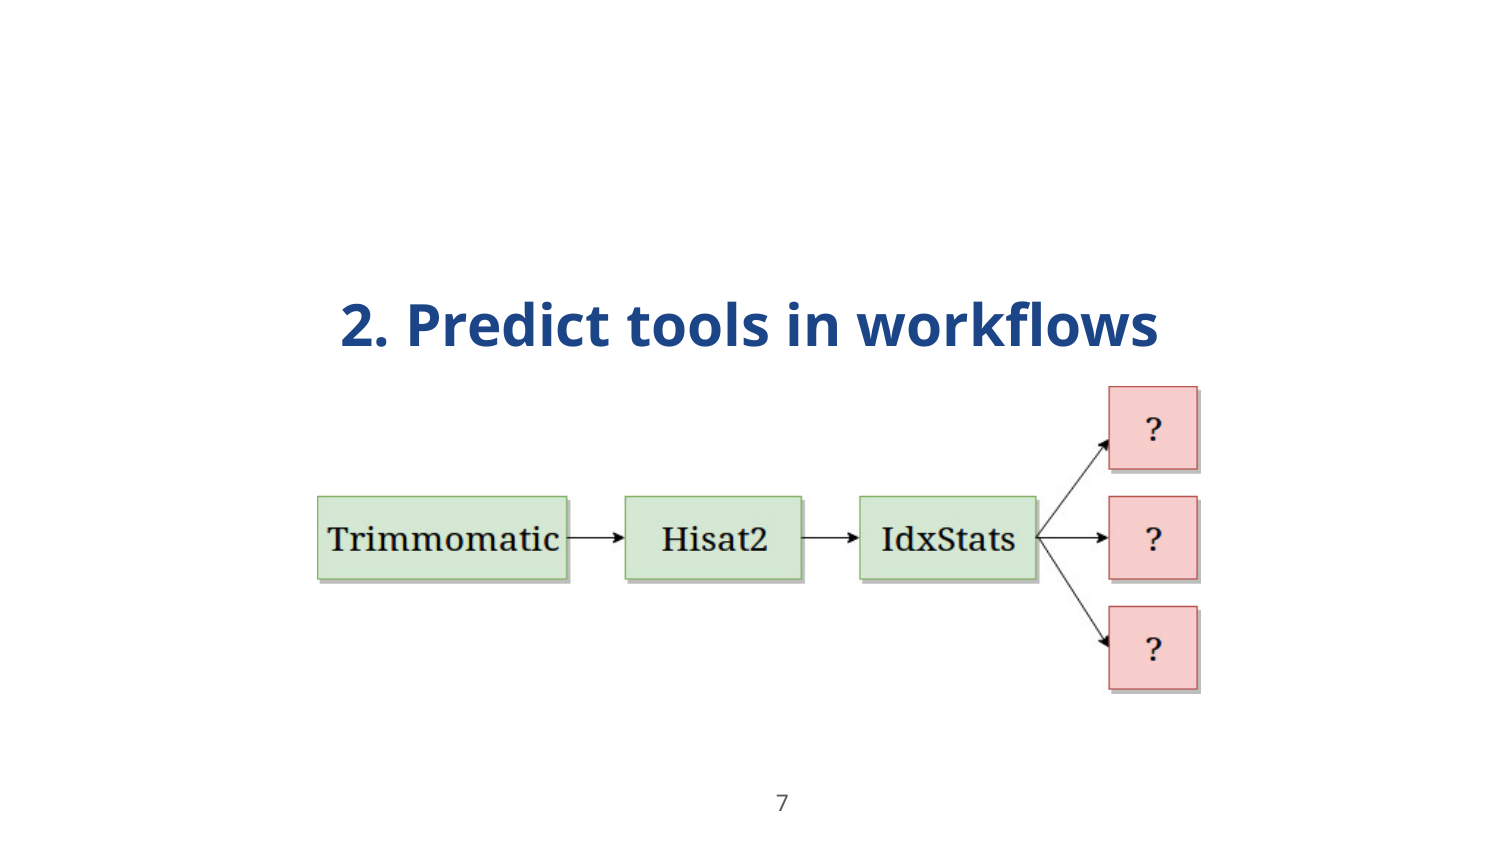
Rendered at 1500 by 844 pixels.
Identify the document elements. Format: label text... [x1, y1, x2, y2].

slide_number <number> [714, 771, 805, 837]
picture [317, 386, 1201, 694]
list 2. Predict tools in workflows [51, 133, 1449, 694]
